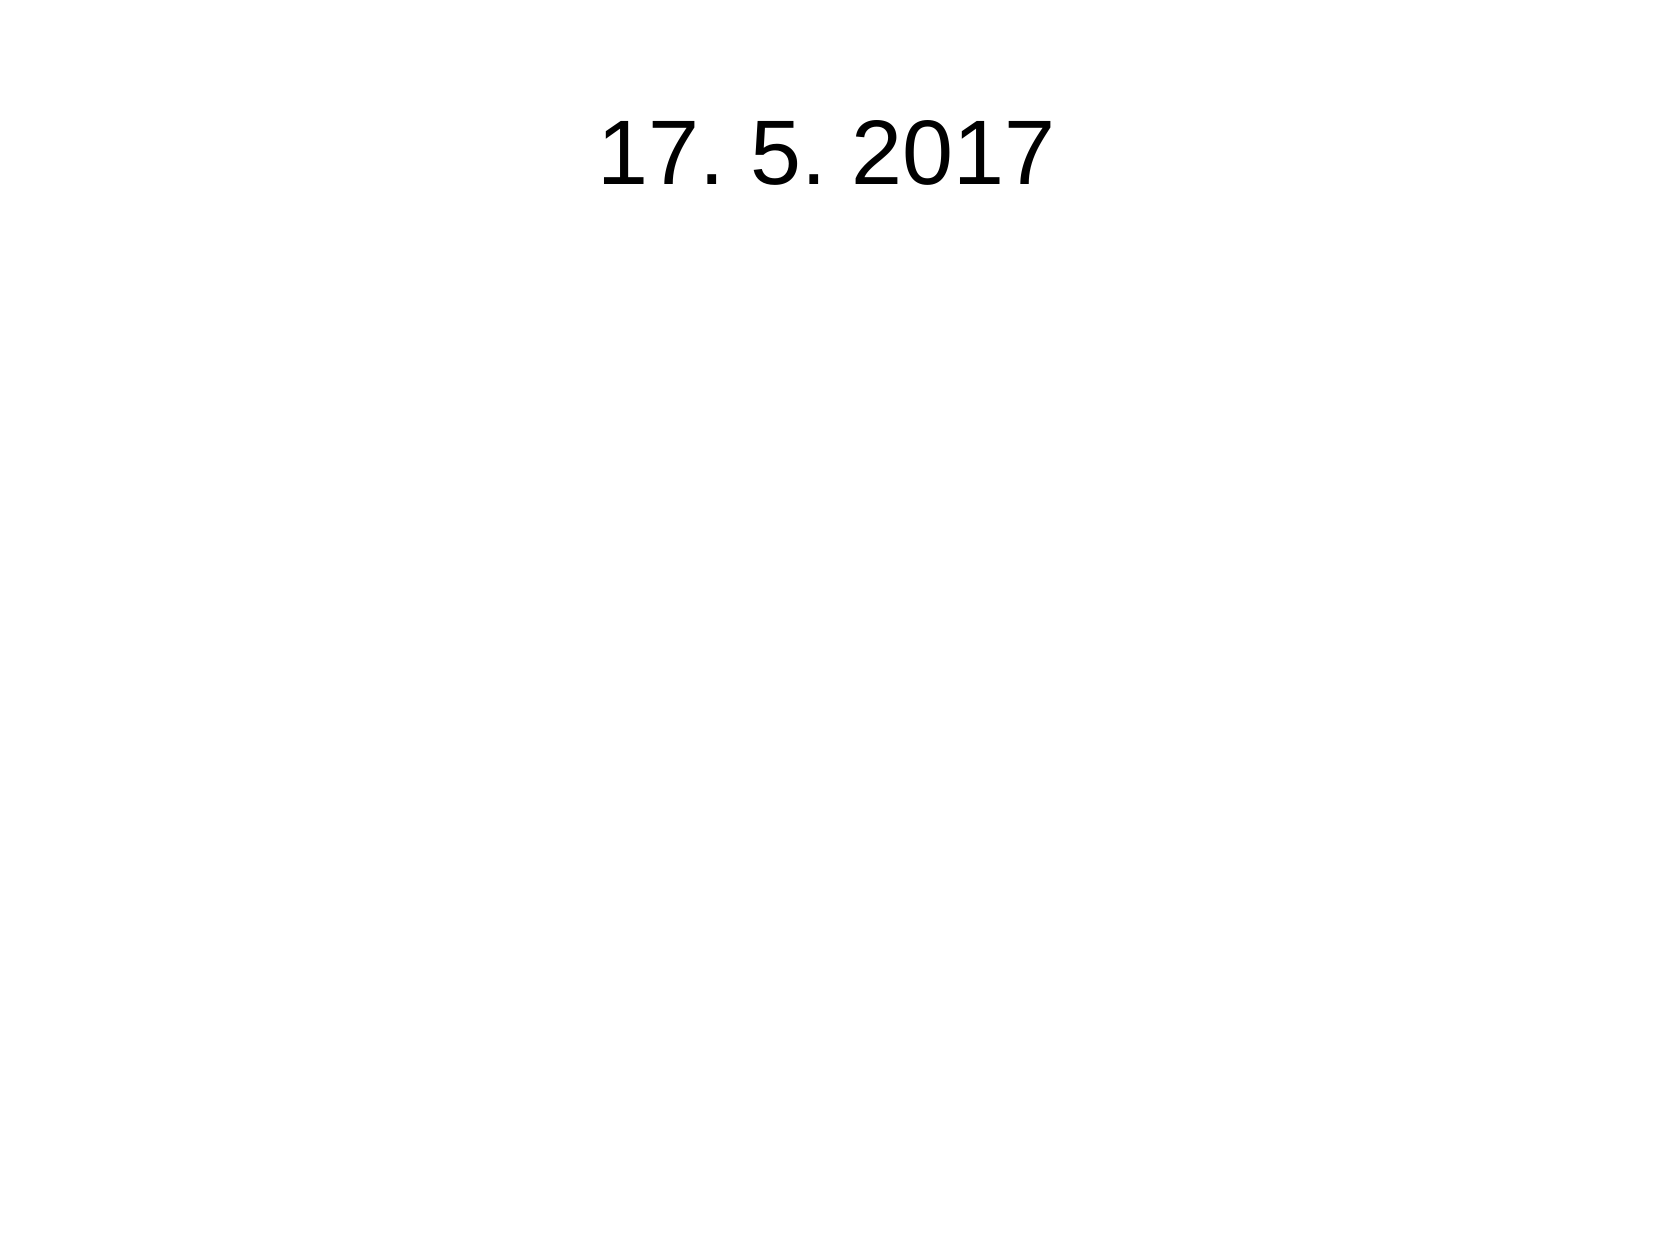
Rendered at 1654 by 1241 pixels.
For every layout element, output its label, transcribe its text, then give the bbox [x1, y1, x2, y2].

title 17. 5. 2017 [82, 49, 1571, 257]
